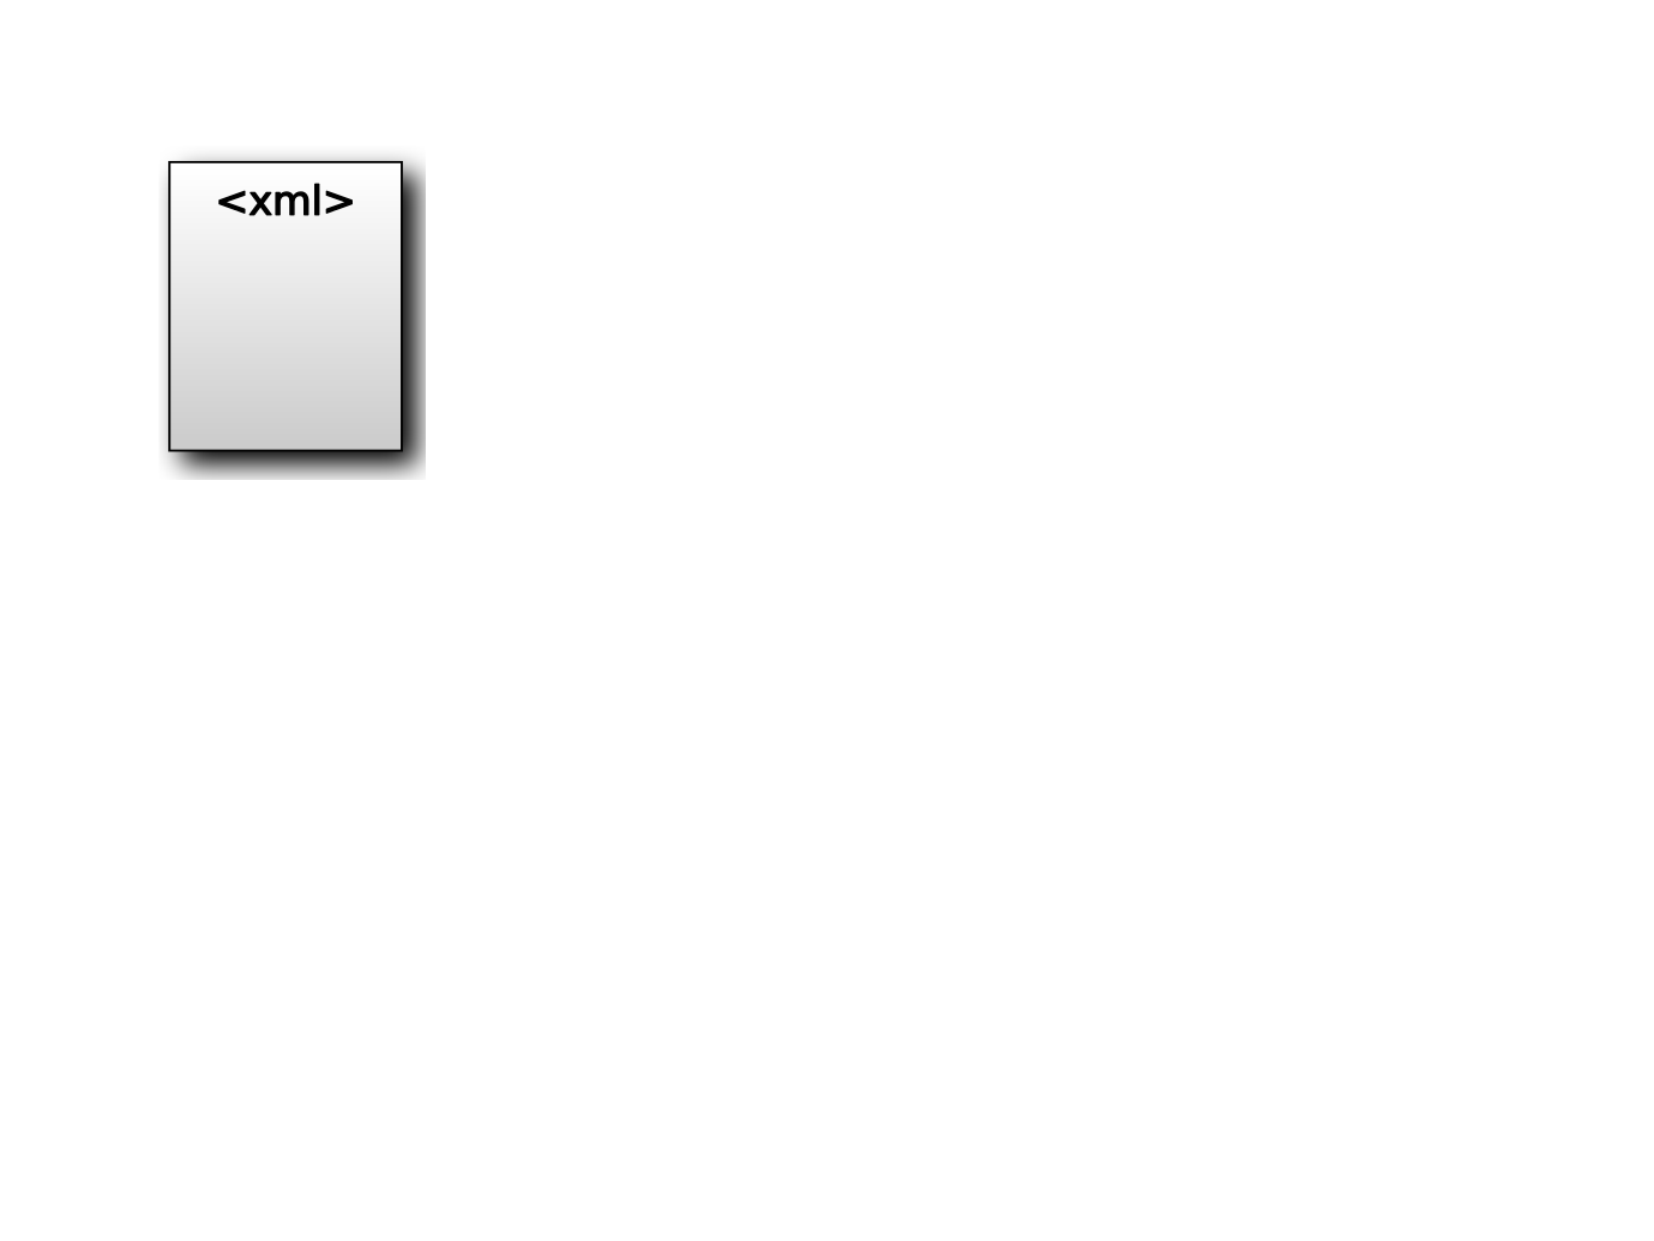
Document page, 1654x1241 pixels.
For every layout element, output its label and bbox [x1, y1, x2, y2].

picture [113, 100, 1549, 1143]
